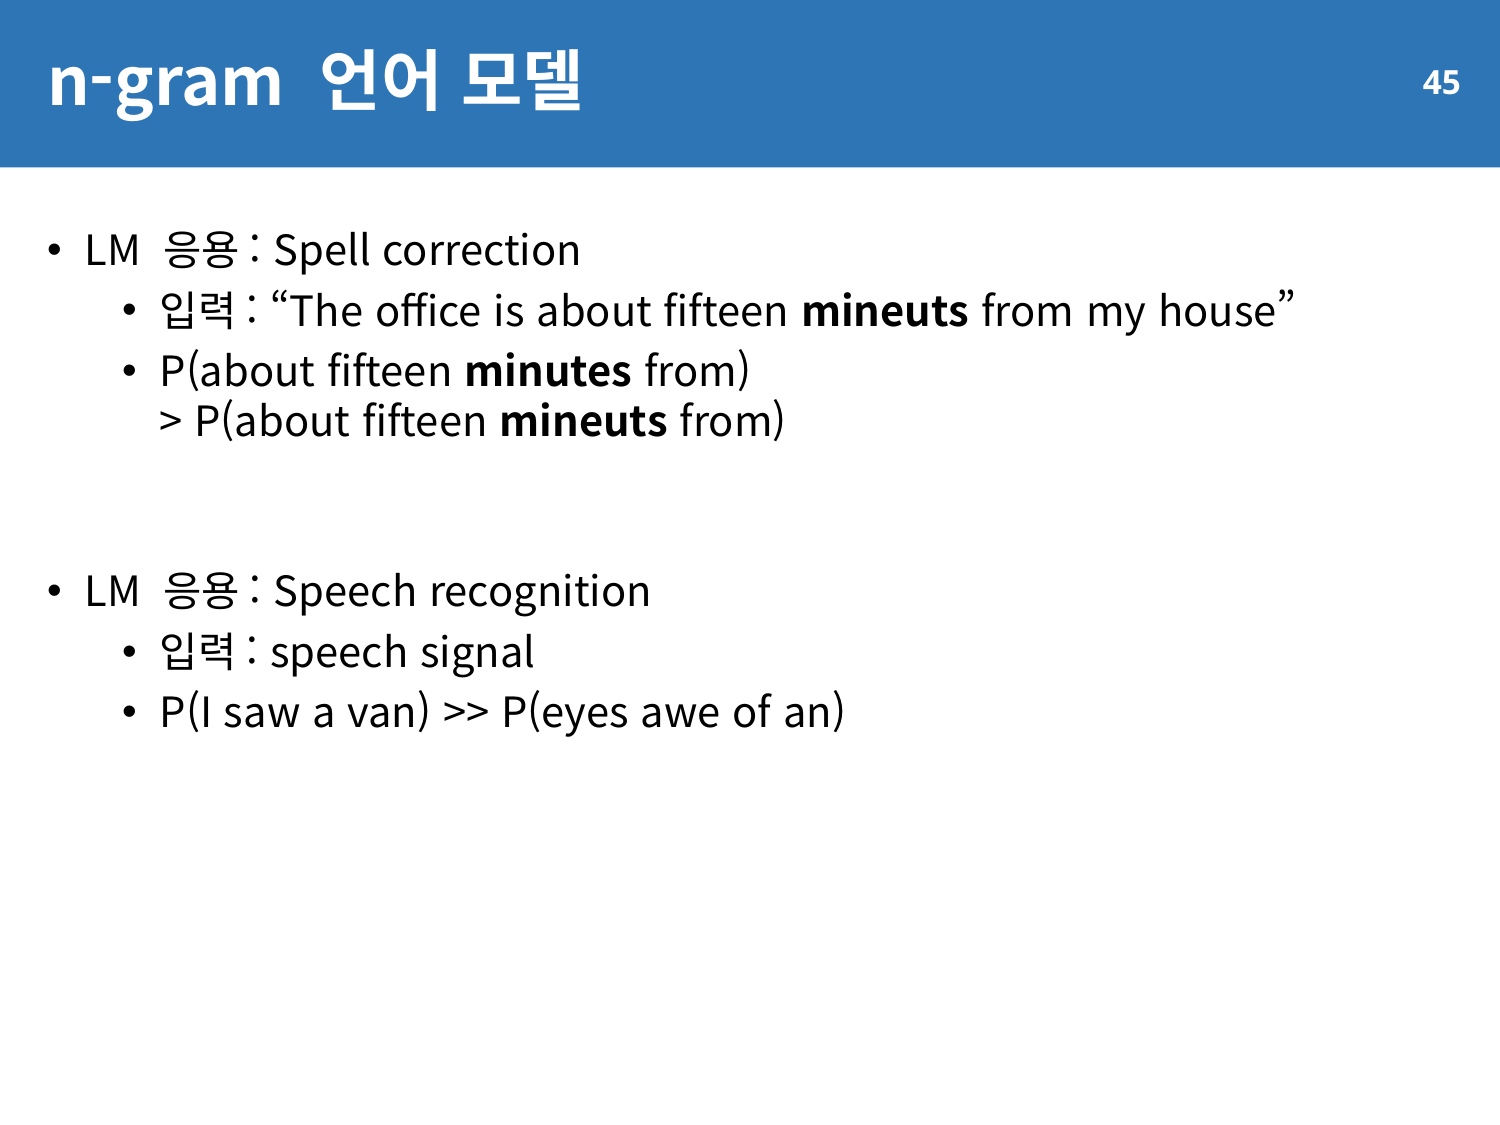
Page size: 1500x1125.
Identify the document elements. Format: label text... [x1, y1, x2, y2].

list LM 응용: Spell correction 입력: “The office is about fifteen mineuts from my house” P(about fifteen minutes from) > P(about fifteen mineuts from) LM 응용: Speech recognition 입력: speech signal P(I saw a van) >> P(eyes awe of an) [32, 206, 1476, 1100]
title n-gram 언어 모델 [32, 20, 1476, 148]
slide_number <number> [1273, 53, 1476, 114]
